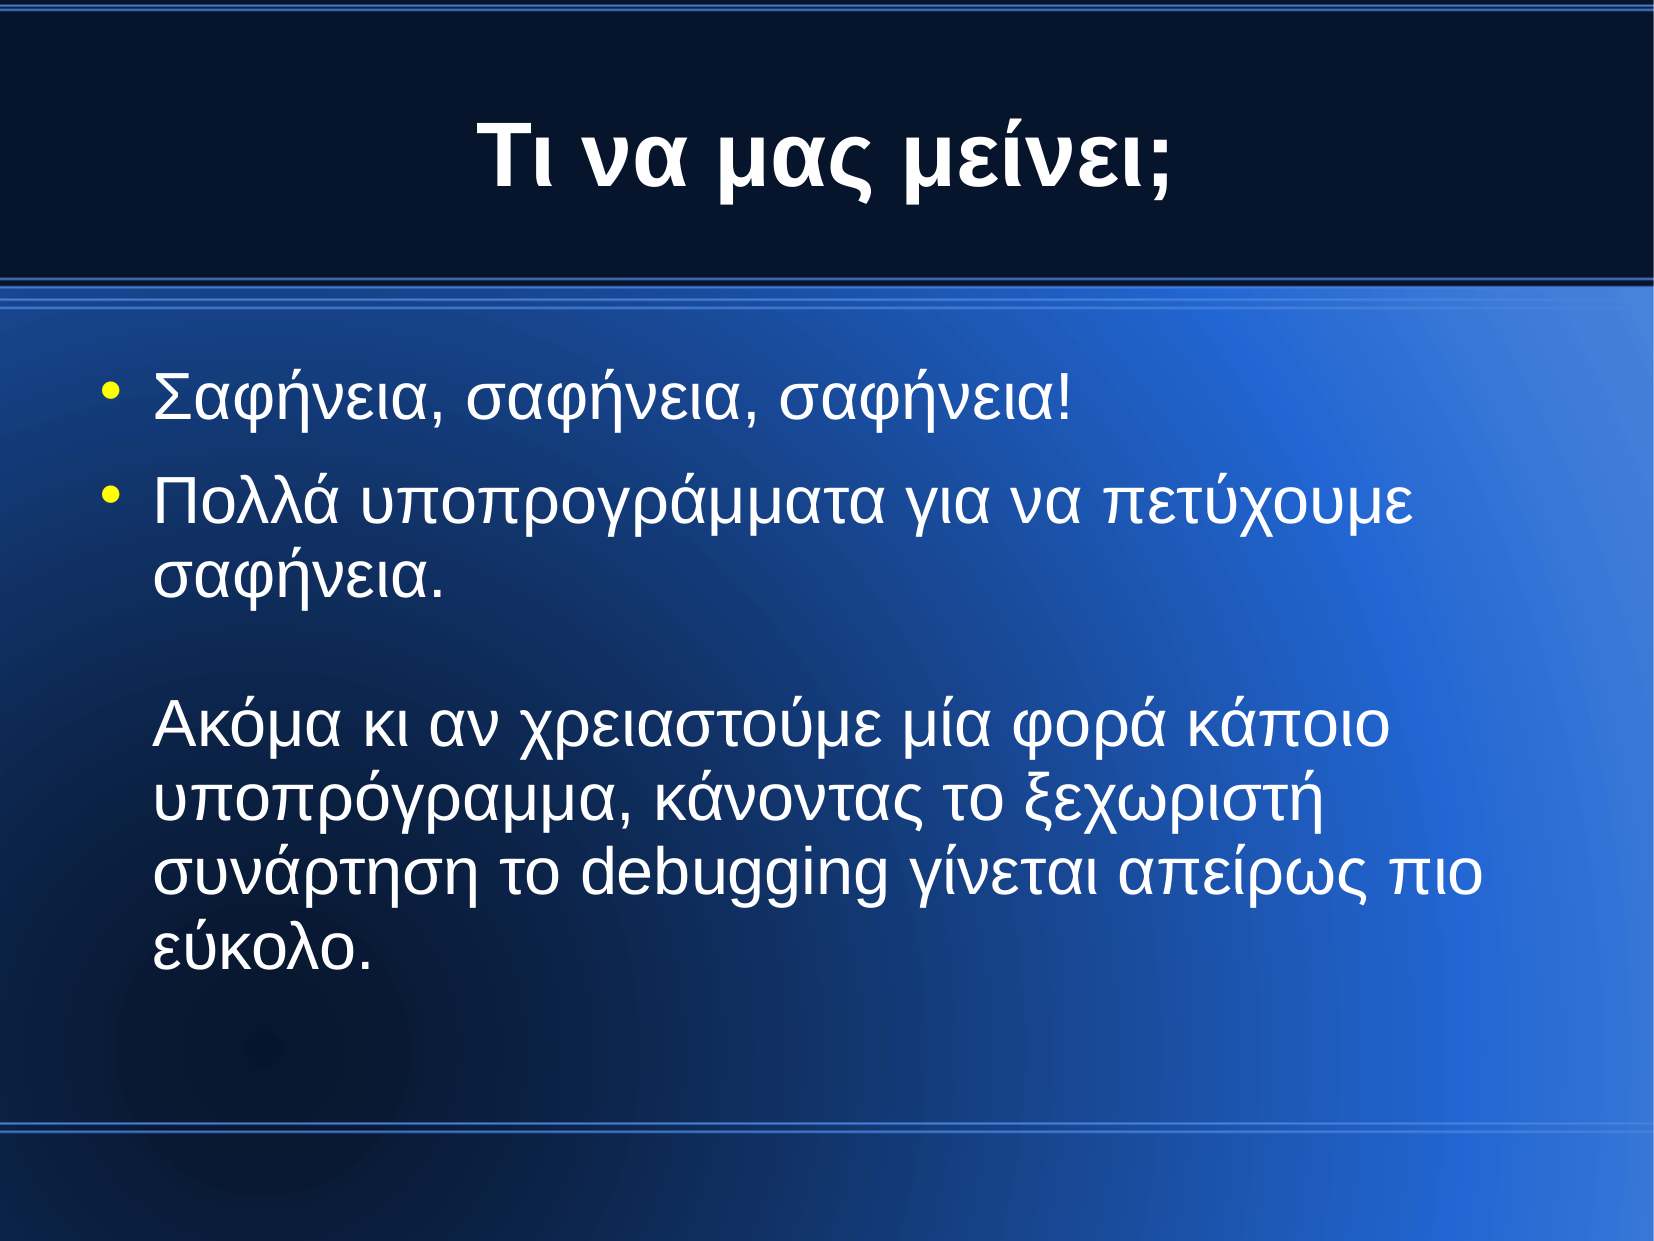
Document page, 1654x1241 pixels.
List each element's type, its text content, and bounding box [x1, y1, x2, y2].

title Τι να μας μείνει; [82, 49, 1571, 257]
list Σαφήνεια, σαφήνεια, σαφήνεια! Πολλά υποπρογράμματα για να πετύχουμε σαφήνεια. Ακόμα κι αν χρειαστούμε μία φορά κάποιο υποπρόγραμμα, κάνοντας το ξεχωριστή συνάρτηση το debugging γίνεται απείρως πιο εύκολο. [82, 355, 1571, 1174]
picture [0, 0, 1654, 1241]
